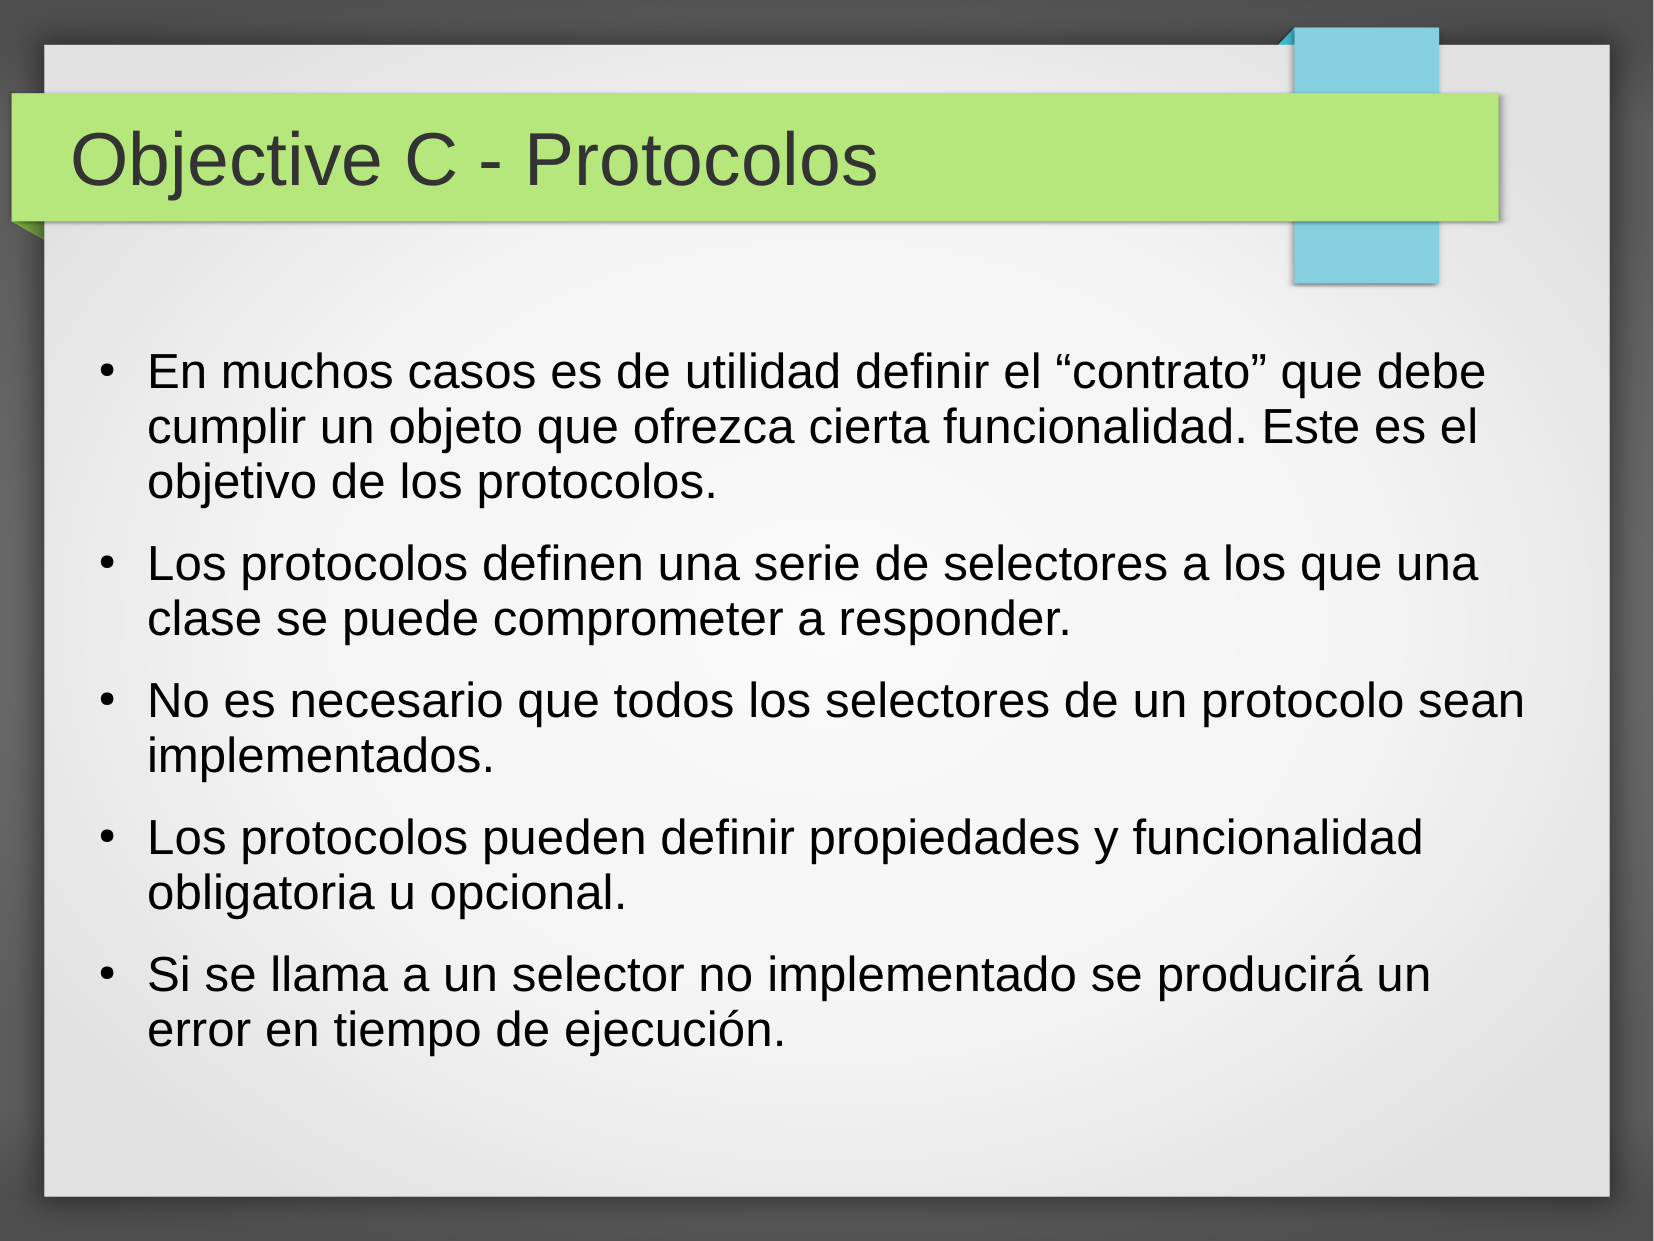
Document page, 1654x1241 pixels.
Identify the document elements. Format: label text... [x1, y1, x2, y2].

title Objective C - Protocolos [70, 106, 1229, 213]
list En muchos casos es de utilidad definir el “contrato” que debe cumplir un objeto que ofrezca cierta funcionalidad. Este es el objetivo de los protocolos. Los protocolos definen una serie de selectores a los que una clase se puede comprometer a responder. No es necesario que todos los selectores de un protocolo sean implementados. Los protocolos pueden definir propiedades y funcionalidad obligatoria u opcional. Si se llama a un selector no implementado se producirá un error en tiempo de ejecución. [82, 343, 1538, 1063]
picture [0, 0, 1654, 1241]
